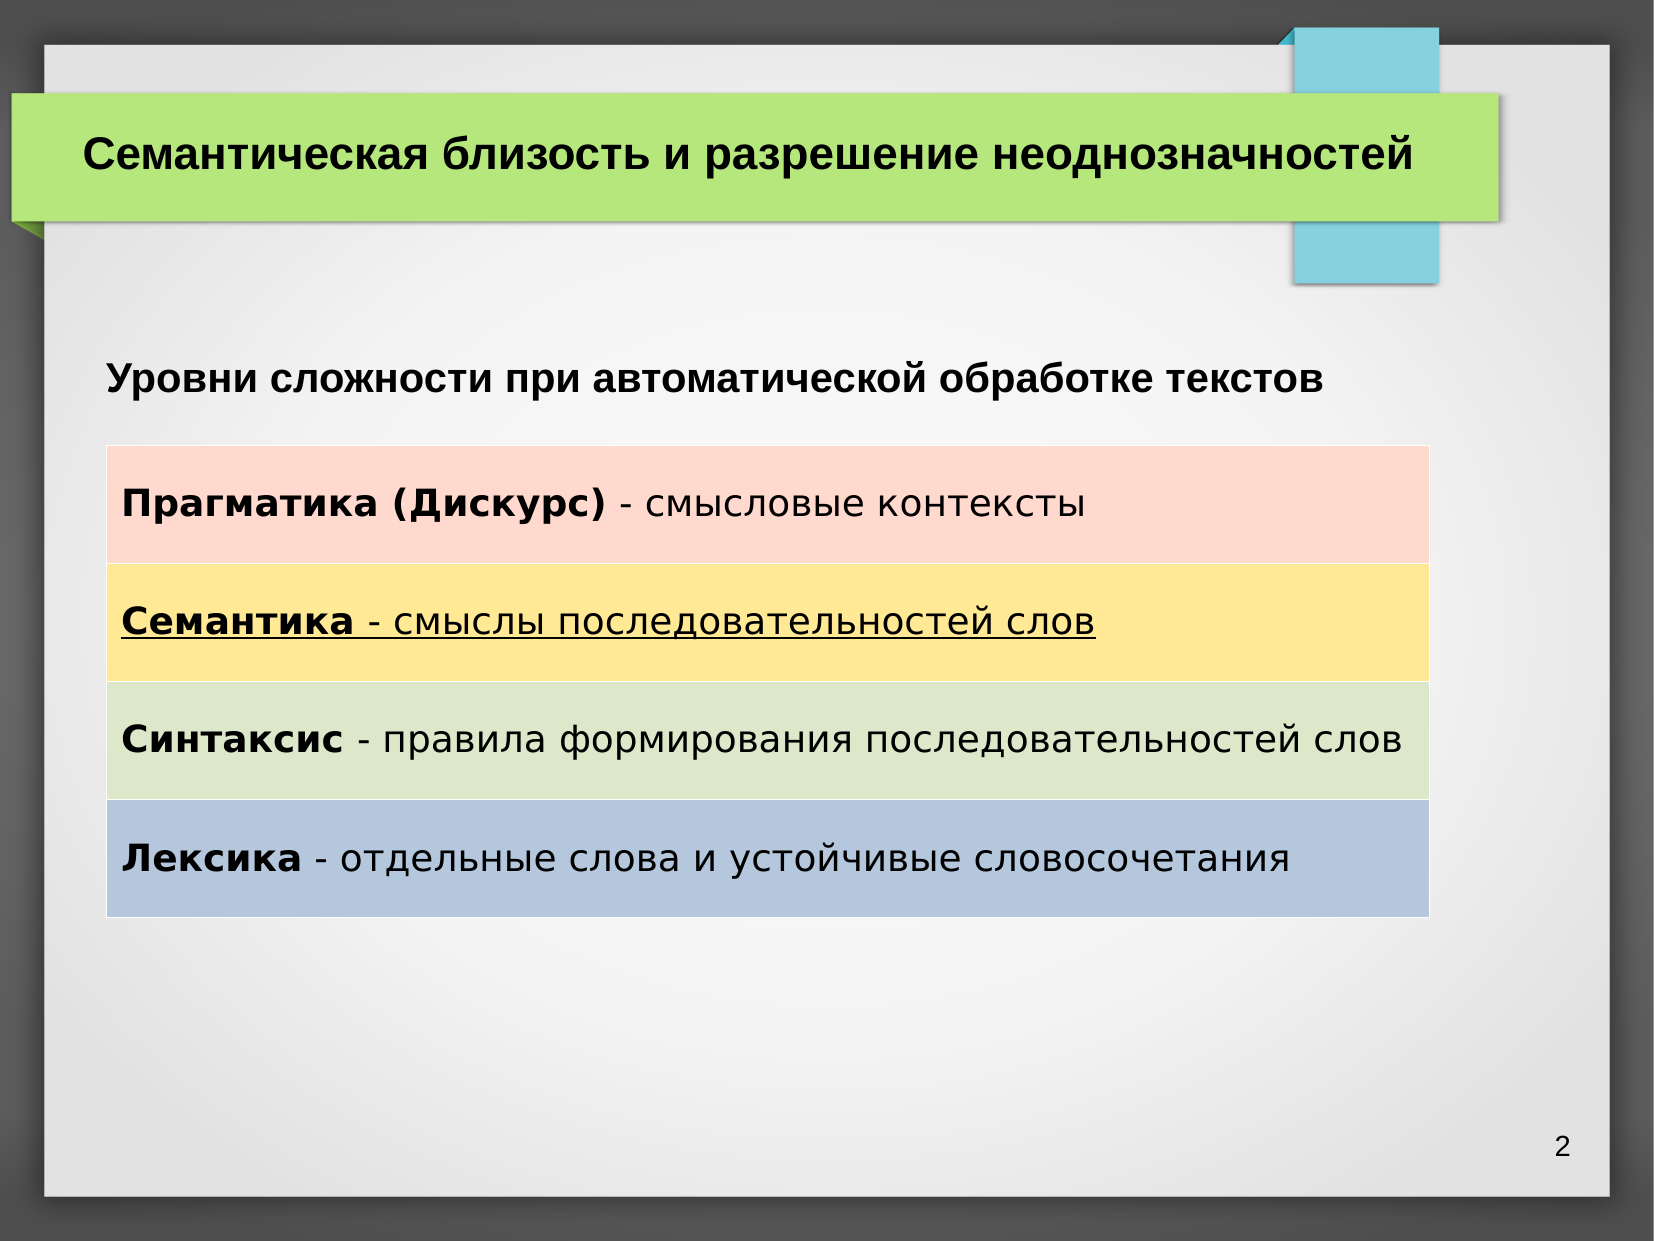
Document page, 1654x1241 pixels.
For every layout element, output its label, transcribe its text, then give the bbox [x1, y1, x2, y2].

picture [0, 0, 1654, 1241]
table_header Прагматика (Дискурс) - смысловые контексты [107, 446, 1429, 563]
table_cell Лексика - отдельные слова и устойчивые словосочетания [107, 800, 1429, 917]
text_box Уровни сложности при автоматической обработке текстов [106, 354, 1559, 401]
table_cell Синтаксис - правила формирования последовательностей слов [107, 682, 1429, 799]
table_cell Семантика - смыслы последовательностей слов [107, 564, 1429, 681]
title Семантическая близость и разрешение неоднозначностей [82, 121, 1489, 187]
